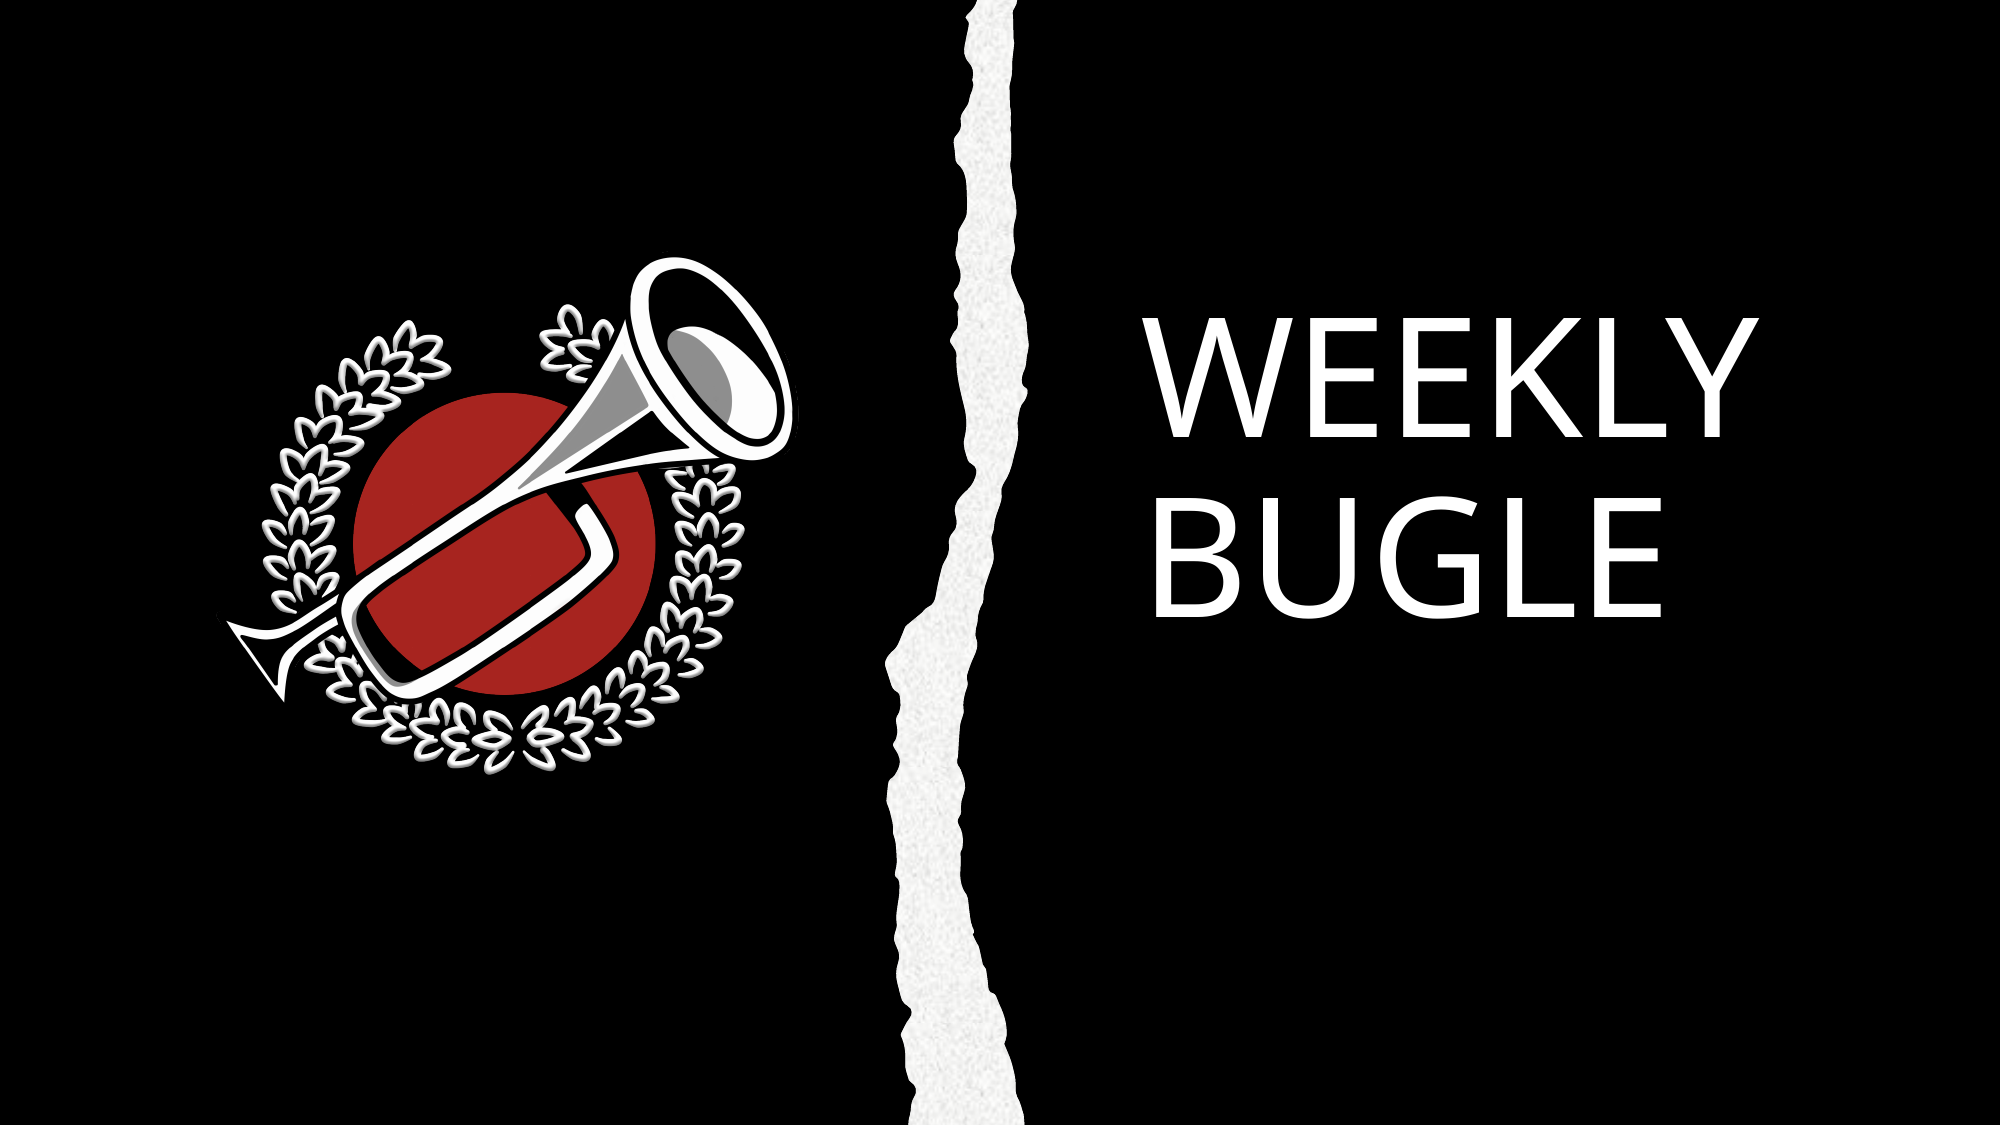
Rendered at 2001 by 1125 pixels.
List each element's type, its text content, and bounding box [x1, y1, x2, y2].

text_box [0, 0, 2000, 1125]
picture [56, 146, 887, 1006]
title WEEKLY BUGLE [1125, 156, 1876, 661]
